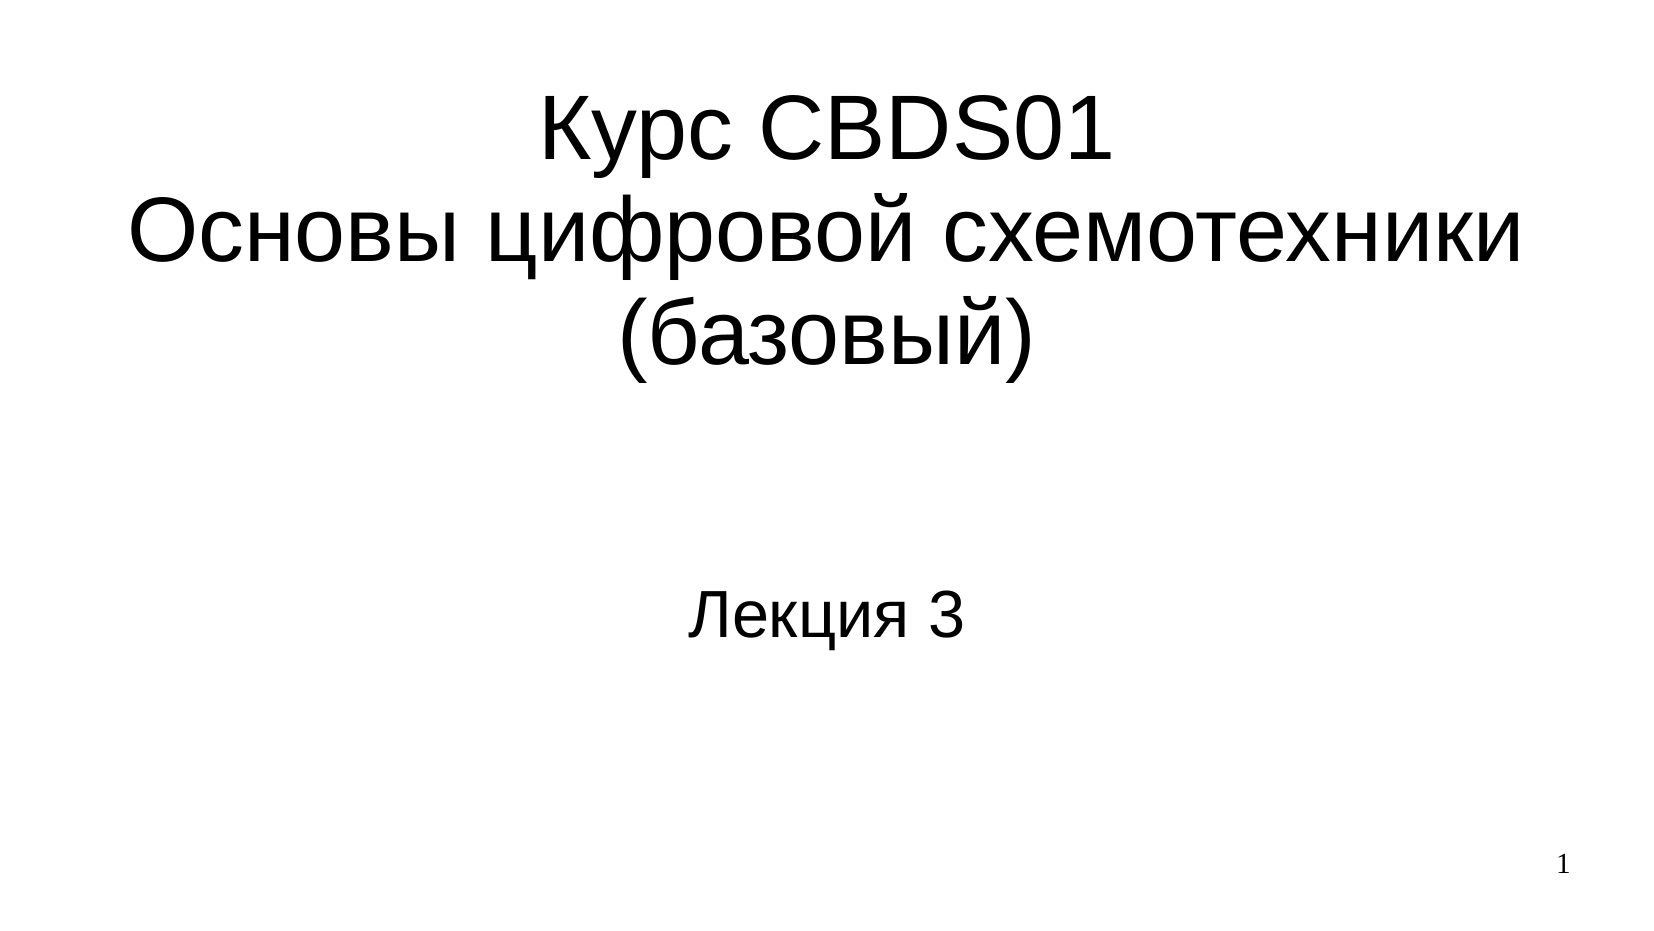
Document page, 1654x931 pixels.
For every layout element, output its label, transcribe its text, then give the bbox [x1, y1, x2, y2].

title Курс СBDS01 Основы цифровой схемотехники (базовый) [82, 76, 1571, 384]
text_box Лекция 3 [82, 472, 1571, 758]
